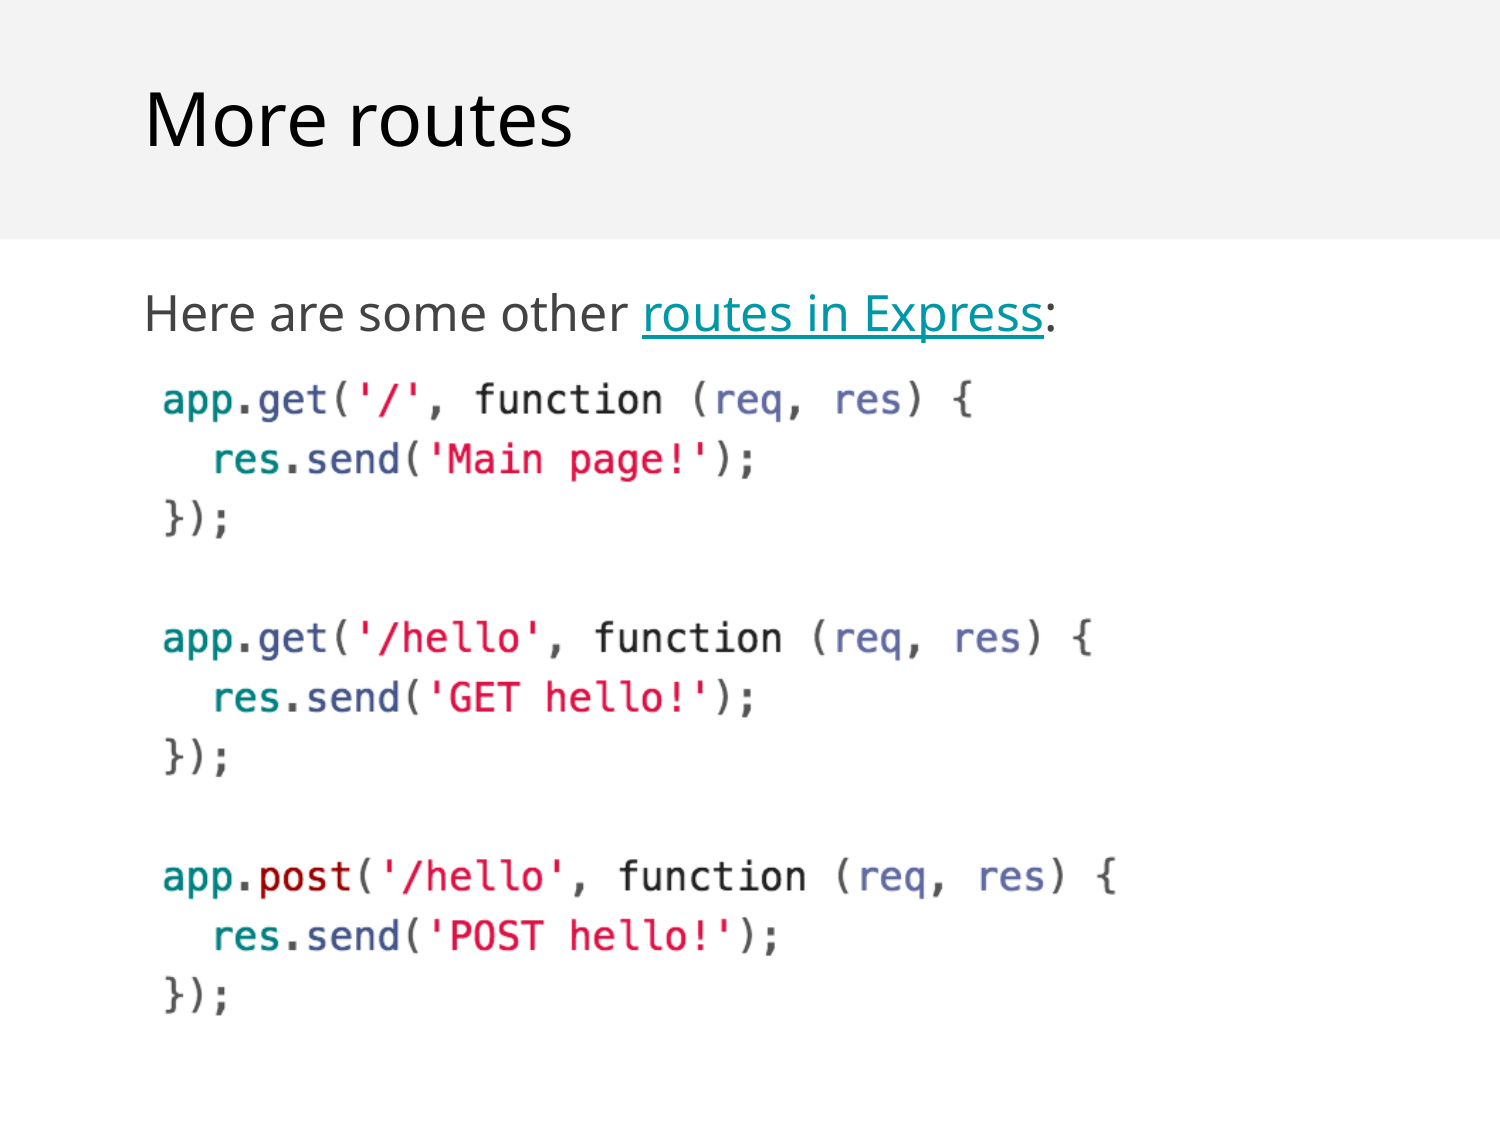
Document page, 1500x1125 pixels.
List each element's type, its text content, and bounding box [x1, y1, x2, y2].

picture [128, 357, 1175, 1061]
list Here are some other routes in Express: [128, 255, 1372, 382]
title More routes [128, 56, 1372, 183]
